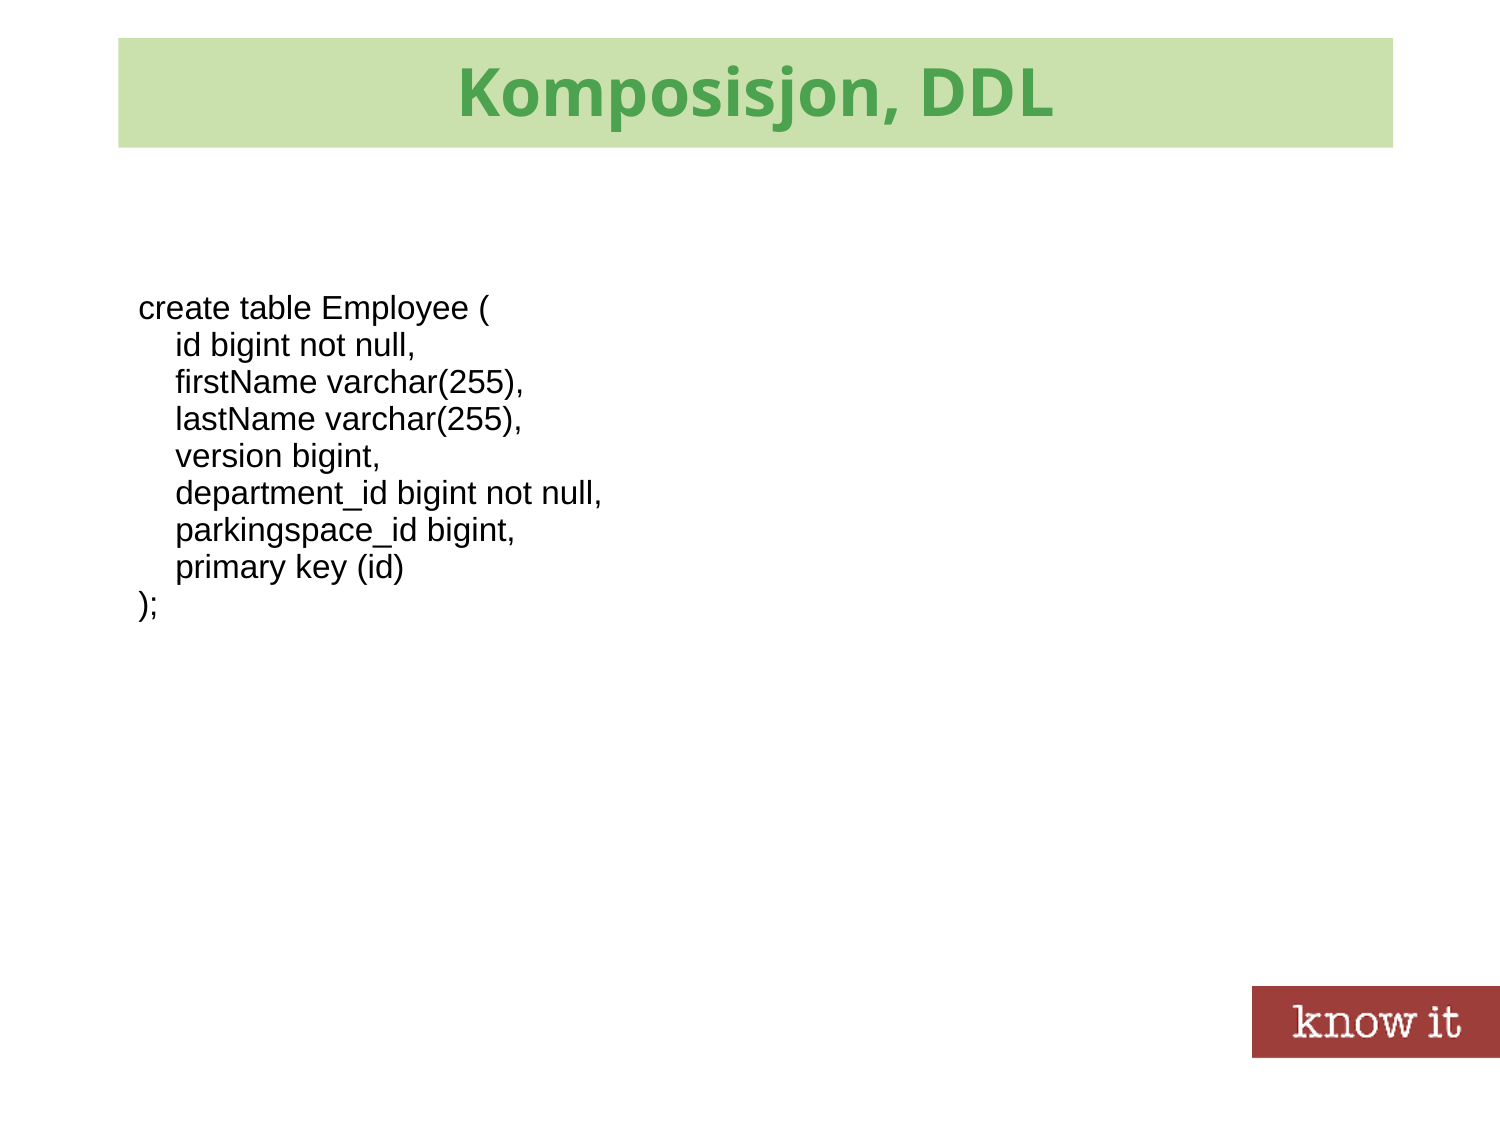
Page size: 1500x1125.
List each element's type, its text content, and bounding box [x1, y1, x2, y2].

picture [1252, 986, 1500, 1058]
text_box create table Employee ( id bigint not null, firstName varchar(255), lastName varchar(255), version bigint, department_id bigint not null, parkingspace_id bigint, primary key (id) ); [86, 282, 653, 833]
text_box Komposisjon, DDL [118, 38, 1394, 148]
